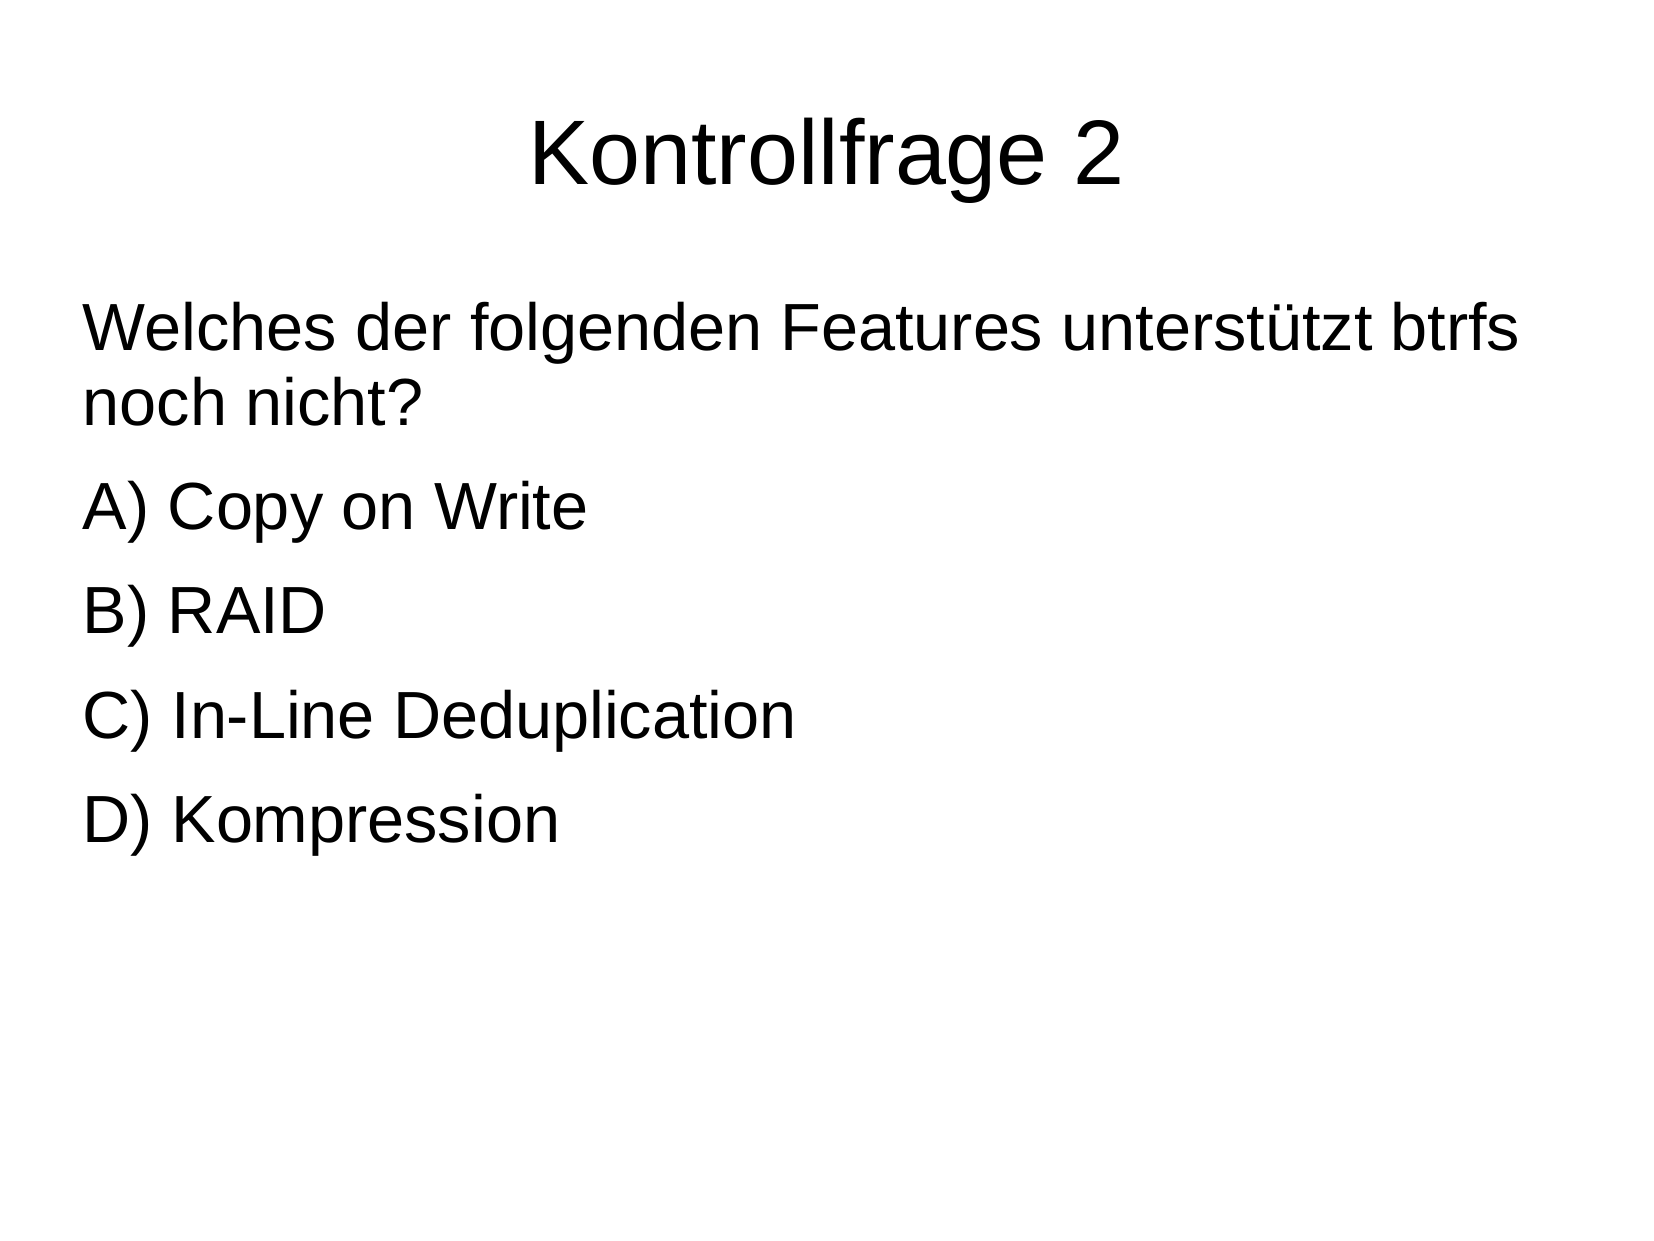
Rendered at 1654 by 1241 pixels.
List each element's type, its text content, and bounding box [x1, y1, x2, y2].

list Welches der folgenden Features unterstützt btrfs noch nicht? A) Copy on Write B) RAID C) In-Line Deduplication D) Kompression [82, 290, 1571, 1010]
text_box [30, 375, 886, 446]
title Kontrollfrage 2 [82, 101, 1571, 205]
